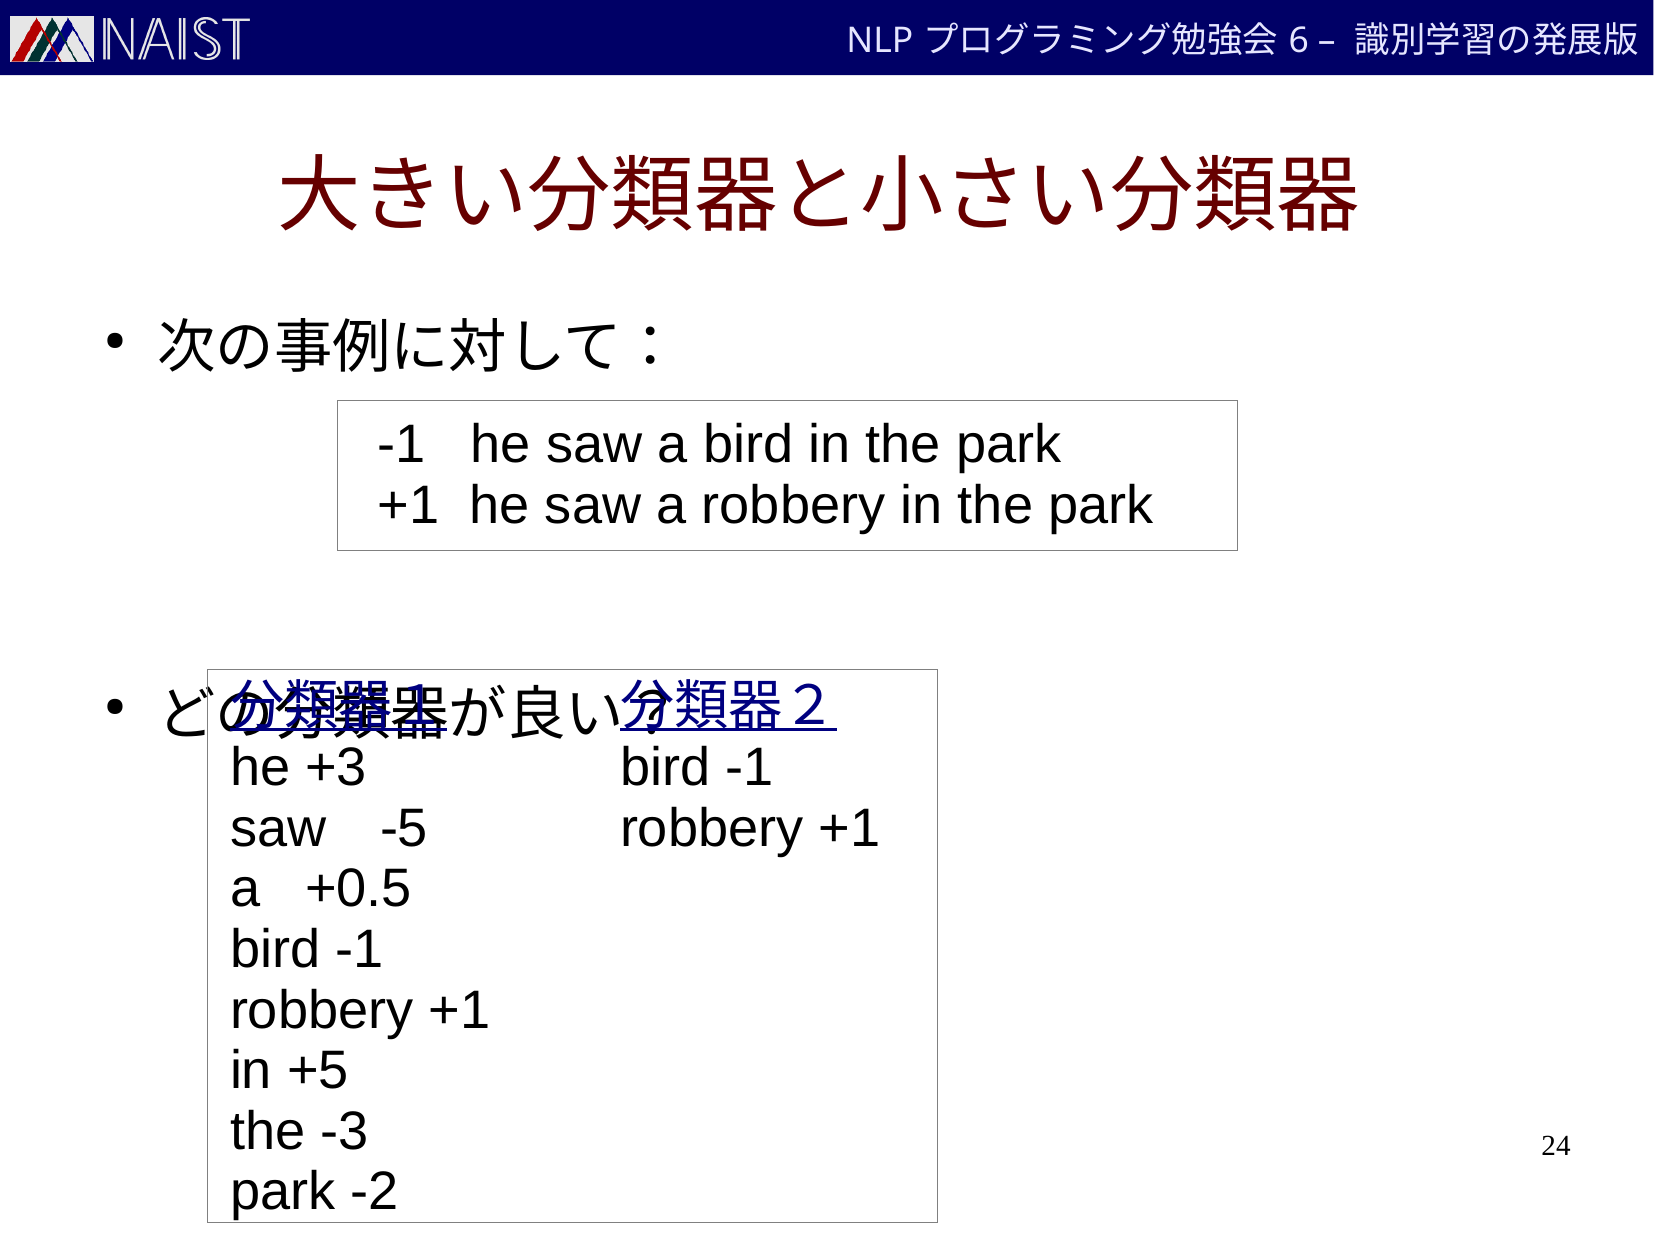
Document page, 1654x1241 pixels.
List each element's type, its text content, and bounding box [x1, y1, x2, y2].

title 大きい分類器と小さい分類器 [75, 92, 1564, 285]
picture [102, 17, 251, 60]
text_box 分類器２ bird -1 robbery +1 [605, 670, 897, 866]
list 次の事例に対して： どの分類器が良い？ [86, 300, 1576, 1119]
list 次の事例に対して： どの分類器が良い？ [507, 670, 937, 1119]
picture [10, 16, 94, 62]
text_box -1 he saw a bird in the park +1 he saw a robbery in the park [362, 406, 1170, 543]
text_box 分類器１ he +3 saw -5 a +0.5 bird -1 robbery +1 in +5 the -3 park -2 [215, 1223, 507, 1229]
text_box 分類器１ he +3 saw -5 a +0.5 bird -1 robbery +1 in +5 the -3 park -2 [215, 670, 507, 1222]
list 次の事例に対して： どの分類器が良い？ [208, 670, 215, 1119]
